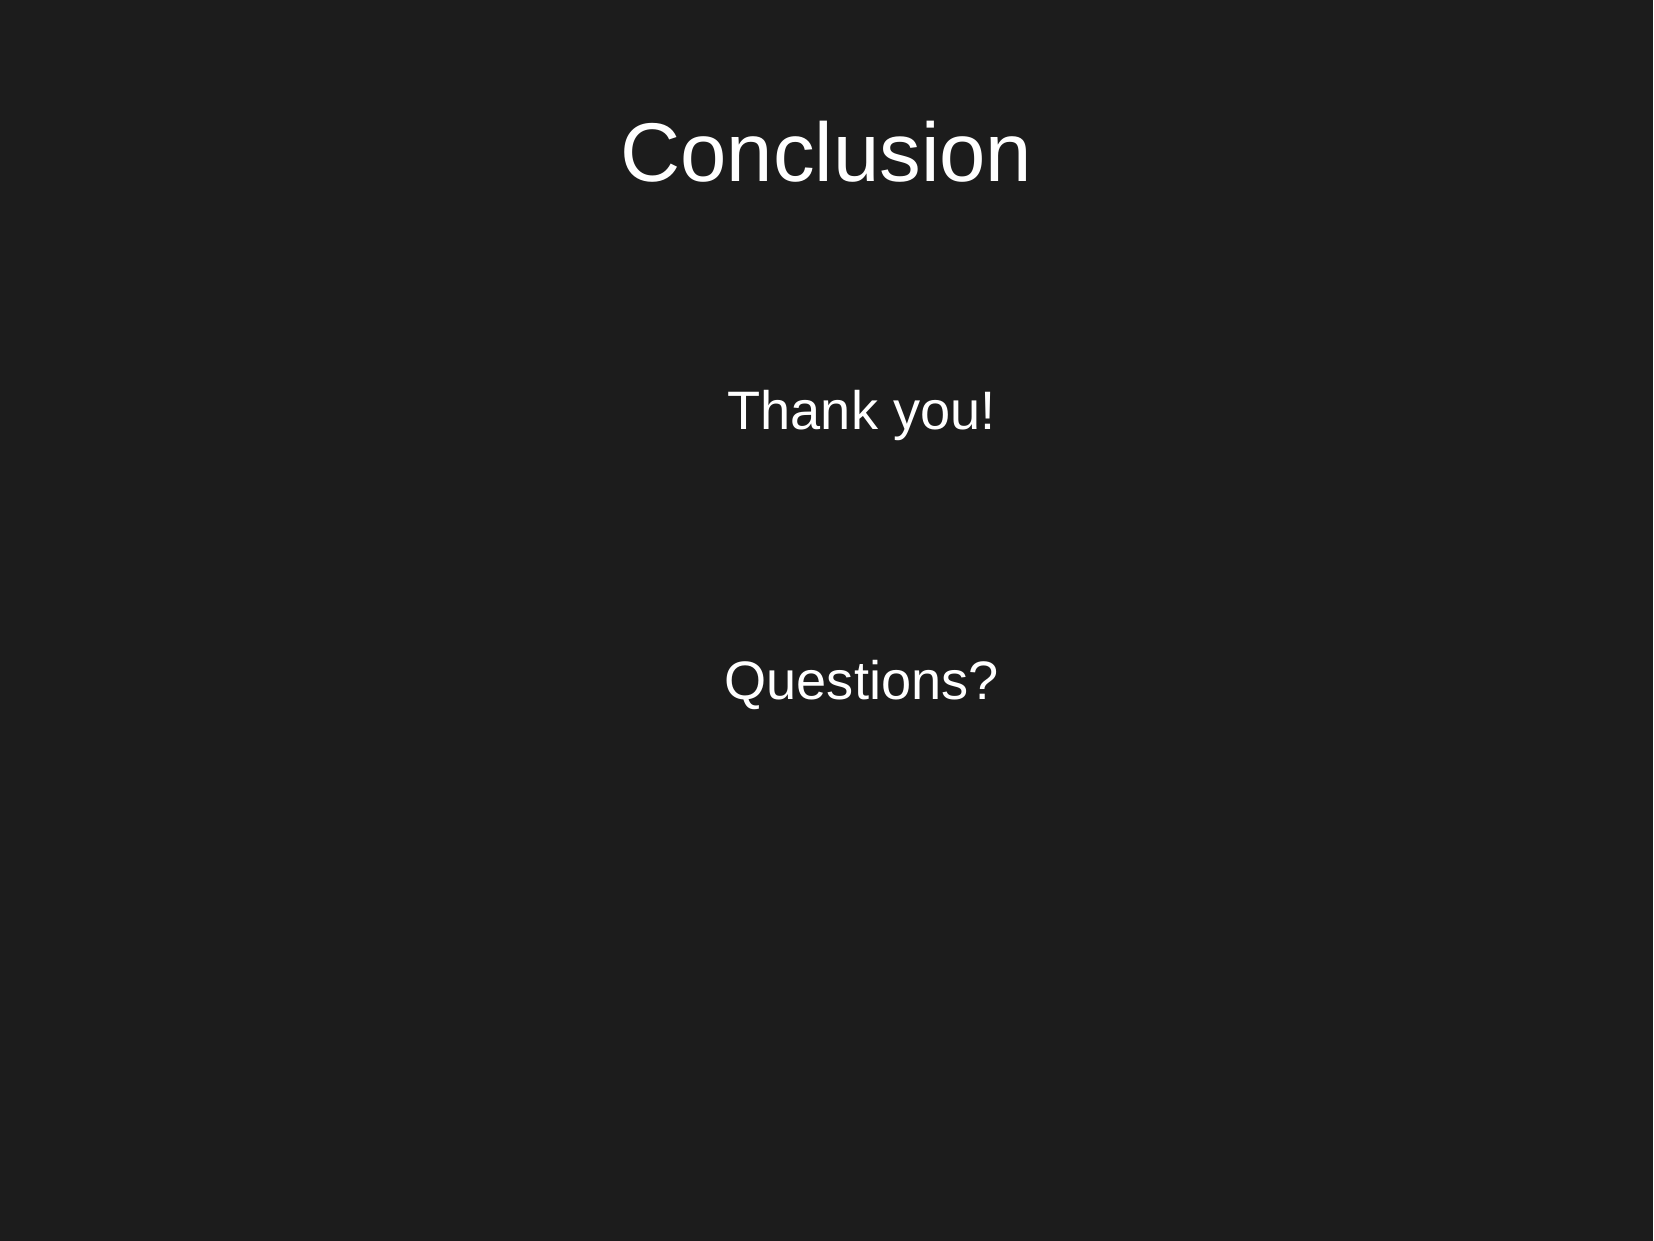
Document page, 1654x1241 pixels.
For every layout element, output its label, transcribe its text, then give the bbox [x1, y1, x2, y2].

title Conclusion [82, 49, 1571, 257]
list Thank you! Questions? [82, 290, 1571, 1010]
